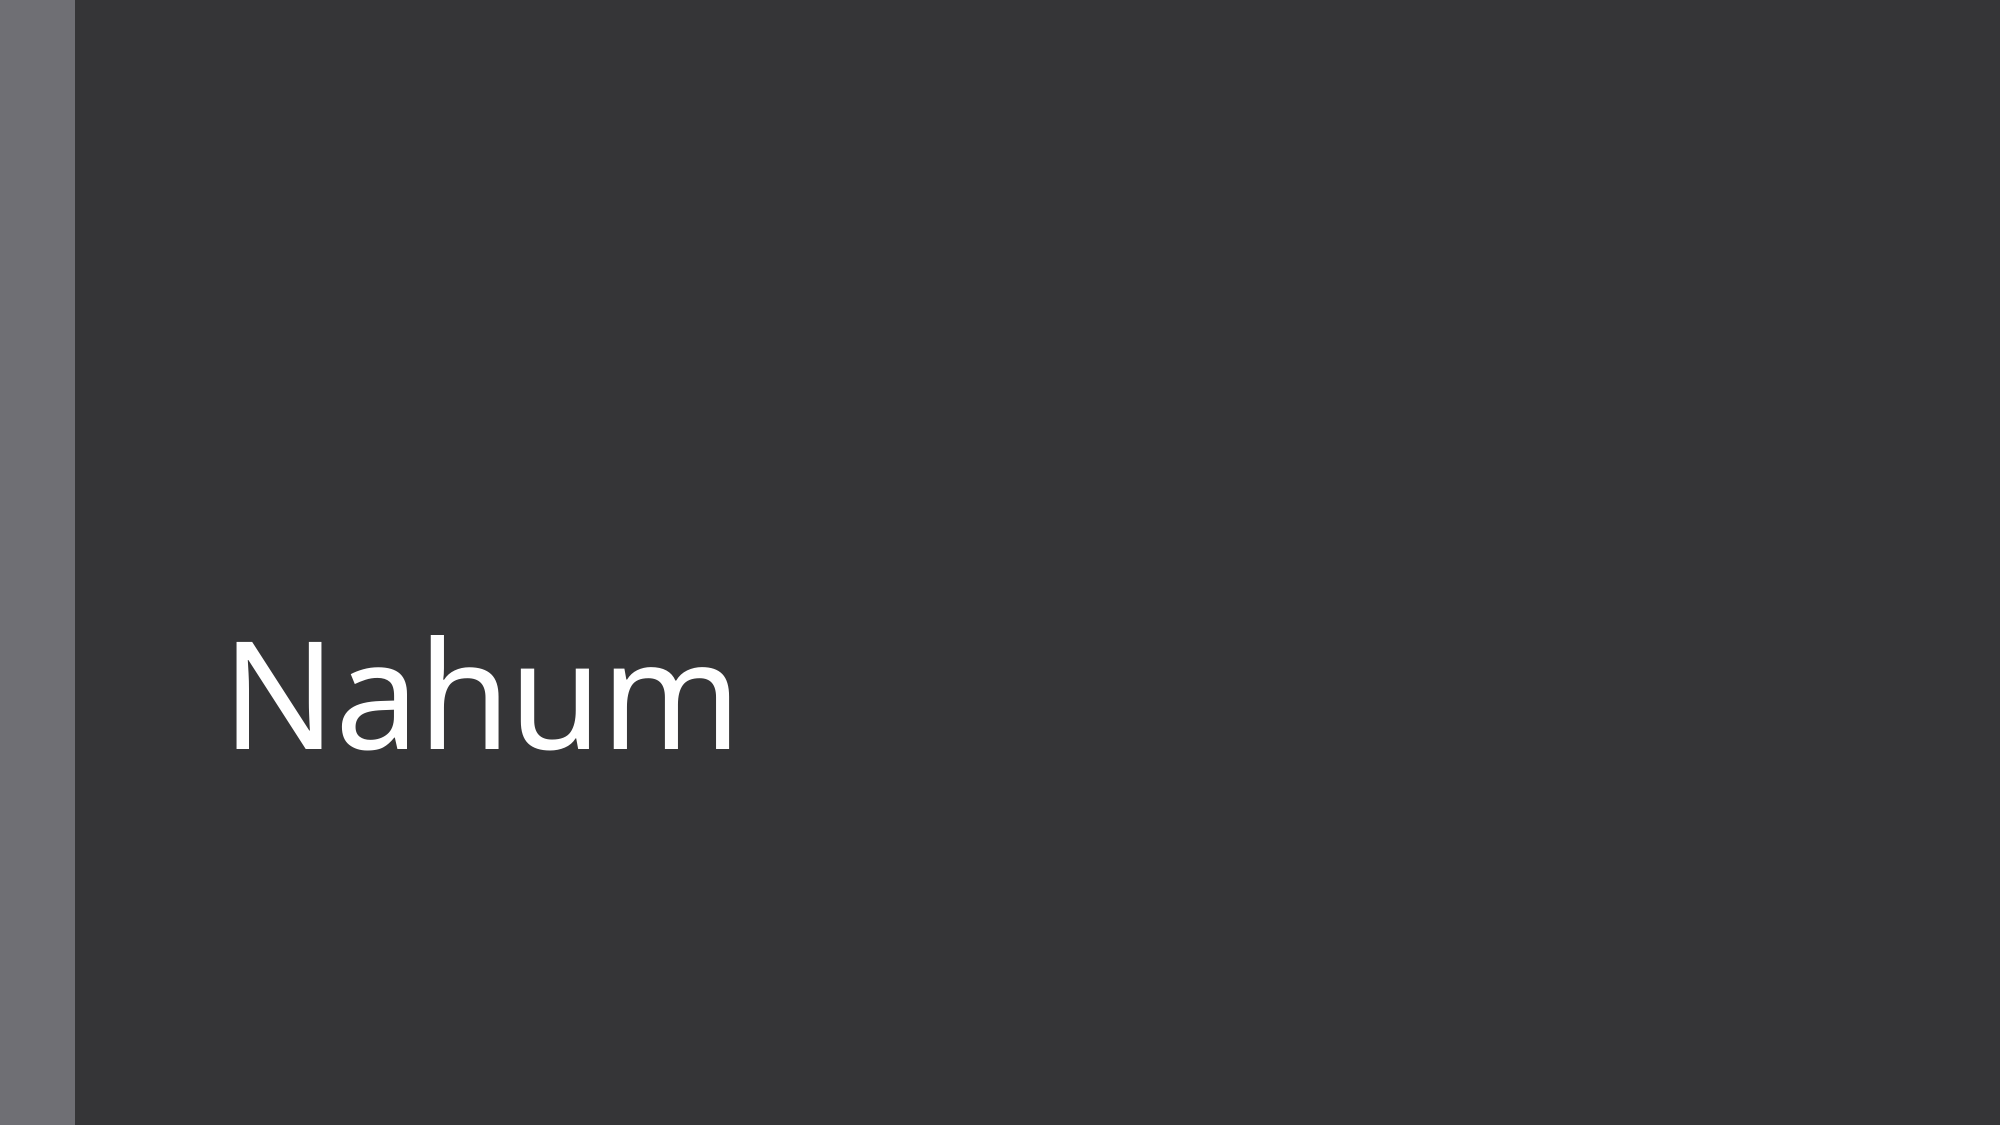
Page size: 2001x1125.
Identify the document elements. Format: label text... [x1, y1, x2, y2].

title Nahum [206, 124, 1752, 788]
